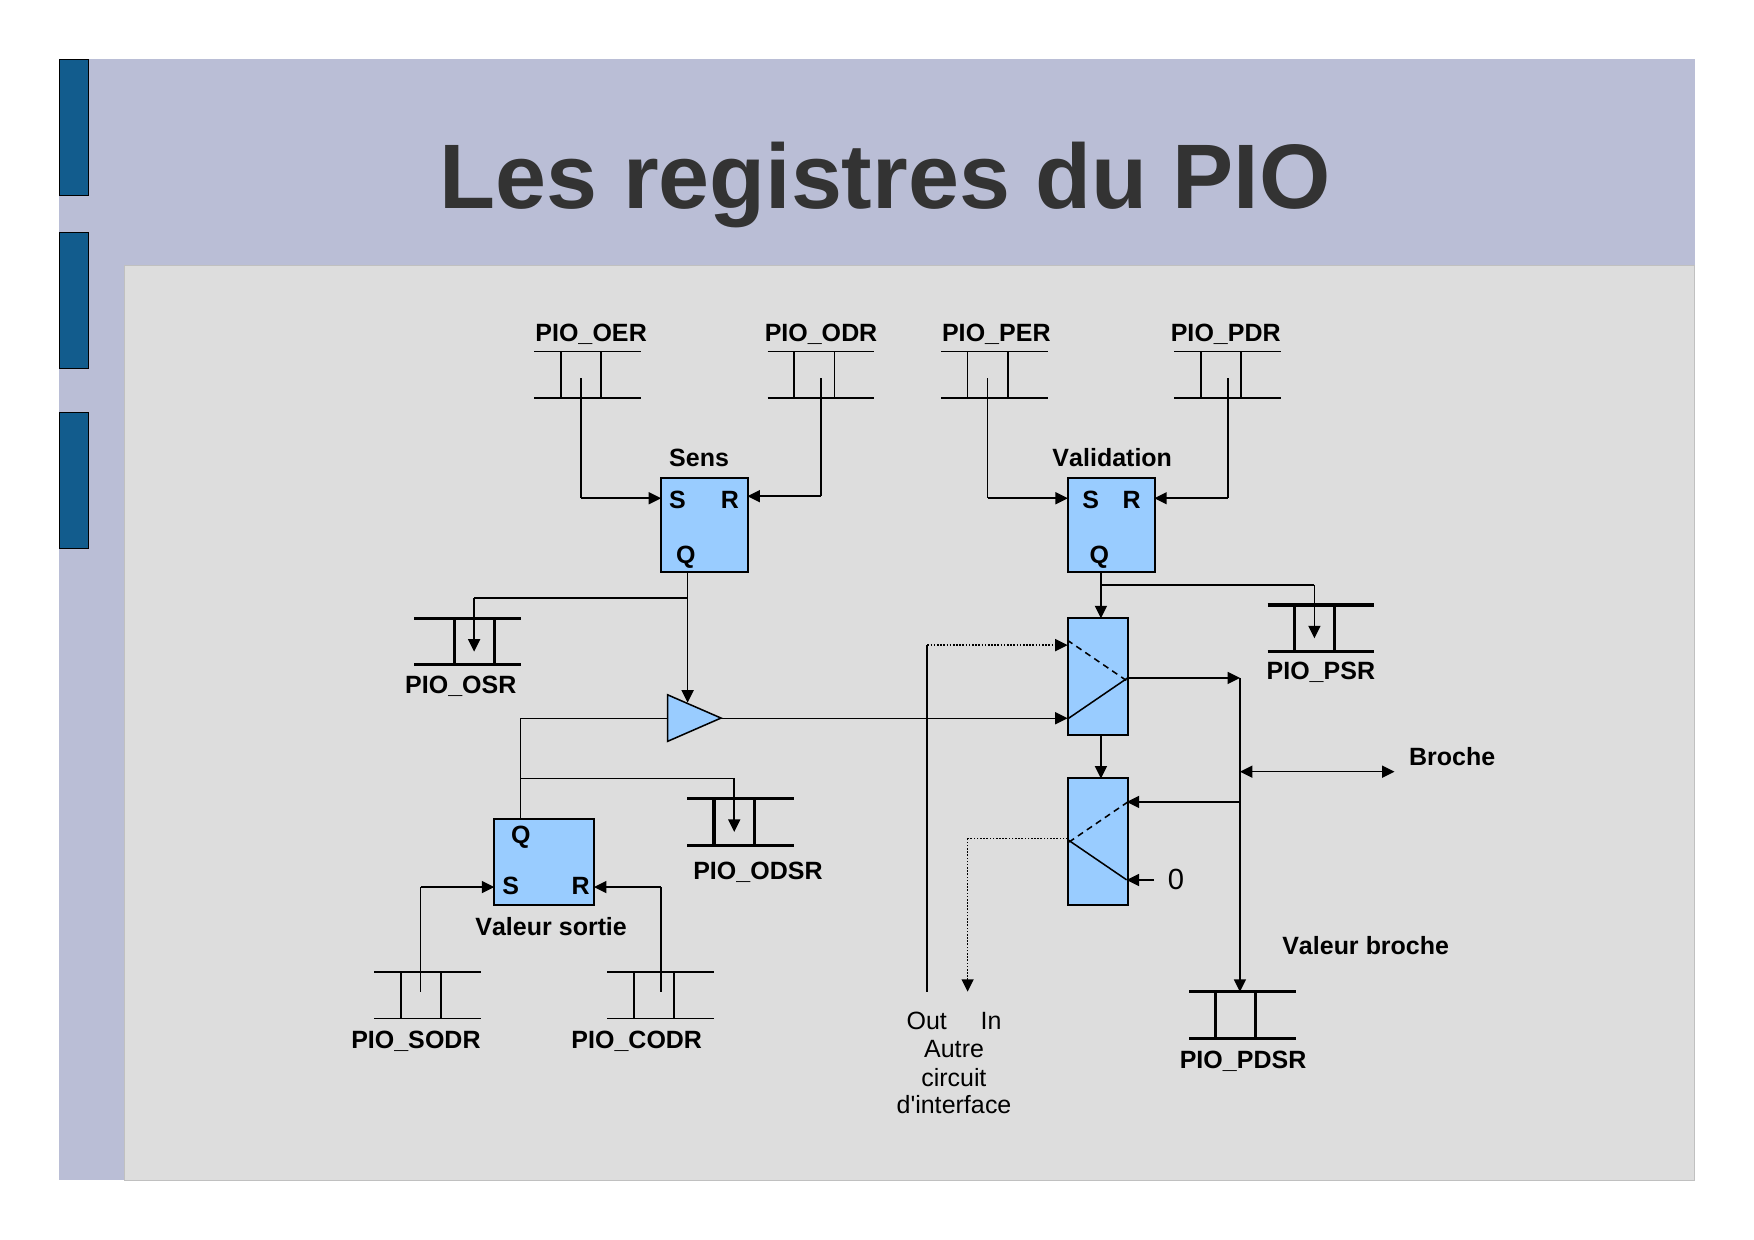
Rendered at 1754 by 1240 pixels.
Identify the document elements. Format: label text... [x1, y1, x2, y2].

title Les registres du PIO [118, 88, 1654, 266]
text_box S [487, 864, 535, 908]
text_box [1067, 618, 1128, 717]
text_box PIO_SODR [336, 1018, 521, 1066]
text_box [1067, 841, 1128, 906]
text_box PIO_PDSR [1164, 1038, 1335, 1086]
text_box S [1067, 478, 1107, 522]
text_box PIO_PSR [1251, 649, 1422, 703]
text_box R [556, 864, 605, 908]
text_box [494, 818, 595, 904]
text_box Q [1074, 532, 1124, 577]
text_box S [654, 478, 701, 522]
text_box Q [661, 532, 711, 577]
text_box [1068, 522, 1156, 572]
text_box R [1107, 478, 1156, 522]
text_box [1067, 778, 1128, 879]
text_box Sens [654, 436, 768, 497]
text_box PIO_ODR [750, 311, 917, 365]
text_box PIO_OSR [390, 663, 551, 711]
text_box [660, 497, 748, 572]
text_box R [706, 478, 754, 522]
text_box PIO_PER [927, 311, 1071, 359]
text_box Broche [1394, 735, 1515, 802]
text_box Out In Autre circuit d'interface [860, 999, 1048, 1103]
text_box PIO_ODSR [678, 848, 861, 903]
text_box Valeur sortie [460, 904, 661, 972]
text_box PIO_PDR [1156, 311, 1303, 359]
text_box Validation [1037, 436, 1208, 497]
text_box Q [496, 812, 546, 857]
text_box PIO_OER [520, 311, 668, 359]
text_box Valeur broche [1267, 923, 1493, 972]
text_box PIO_CODR [556, 1018, 741, 1059]
text_box [667, 694, 722, 742]
text_box [1067, 680, 1128, 736]
text_box 0 [1153, 855, 1201, 903]
